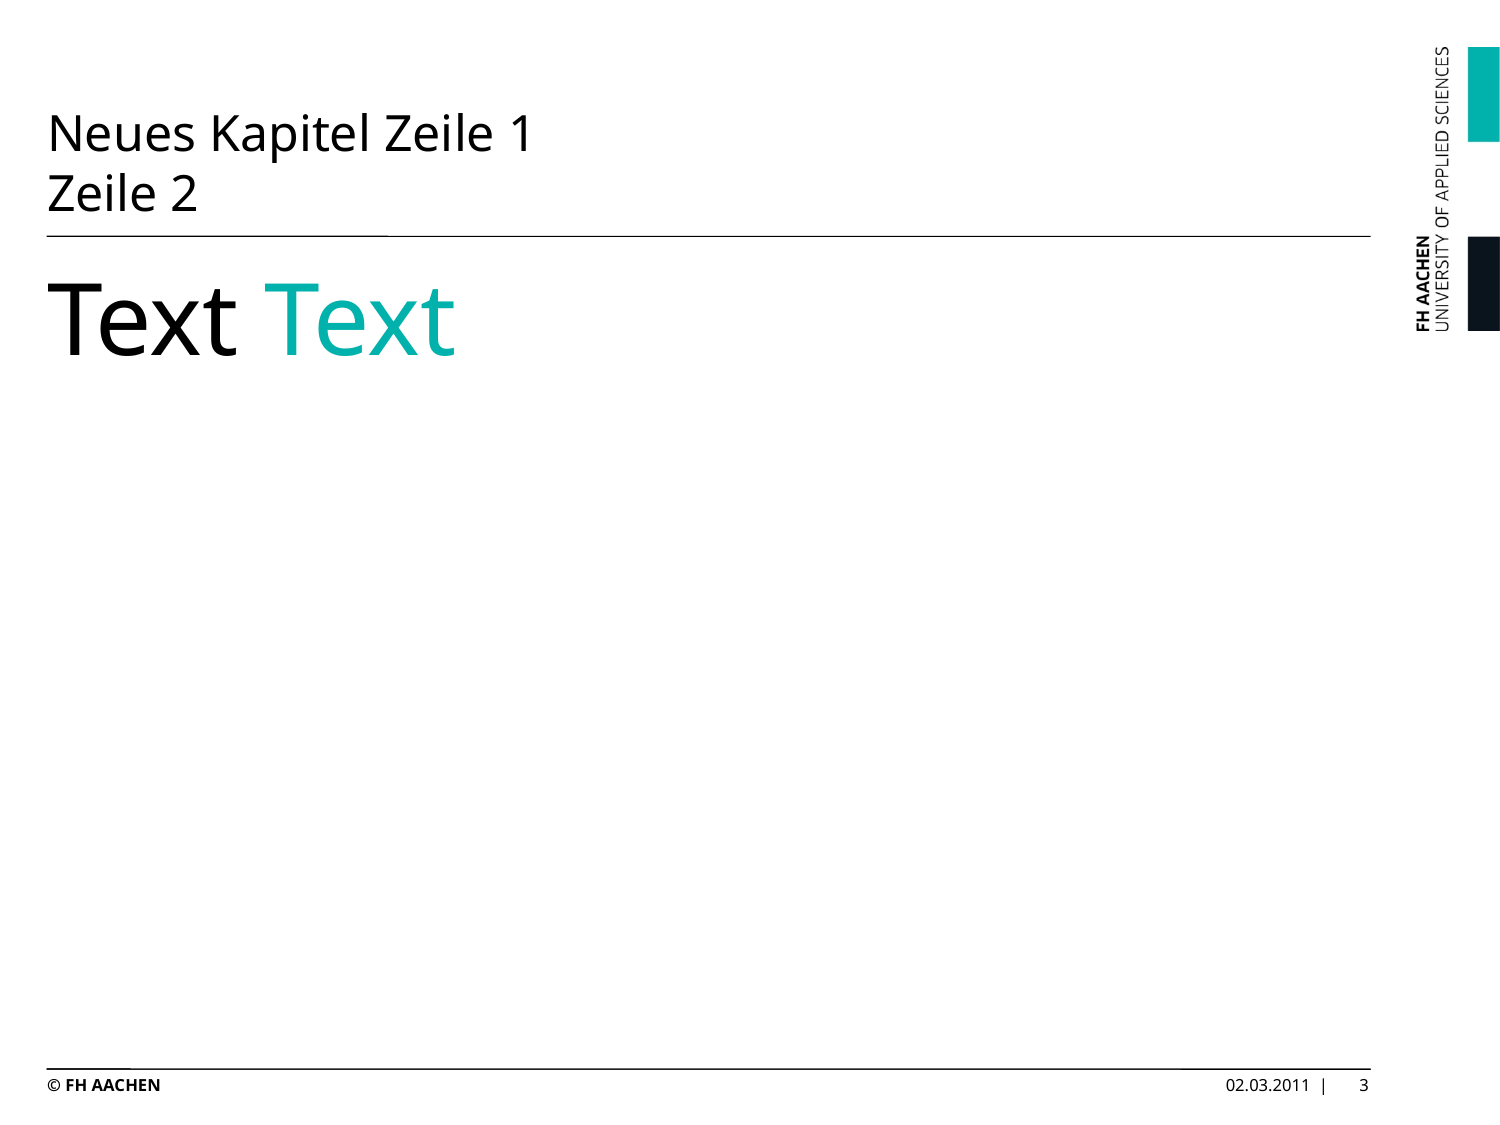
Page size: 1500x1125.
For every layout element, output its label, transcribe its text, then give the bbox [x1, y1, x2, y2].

text_box <number> [1319, 1074, 1369, 1095]
picture [1404, 47, 1500, 331]
title Neues Kapitel Zeile 1 Zeile 2 [47, 101, 1371, 221]
text_box © FH AACHEN [47, 1074, 988, 1095]
text_box 02.03.2011 | [1198, 1074, 1319, 1095]
list Text Text [47, 255, 1371, 1047]
